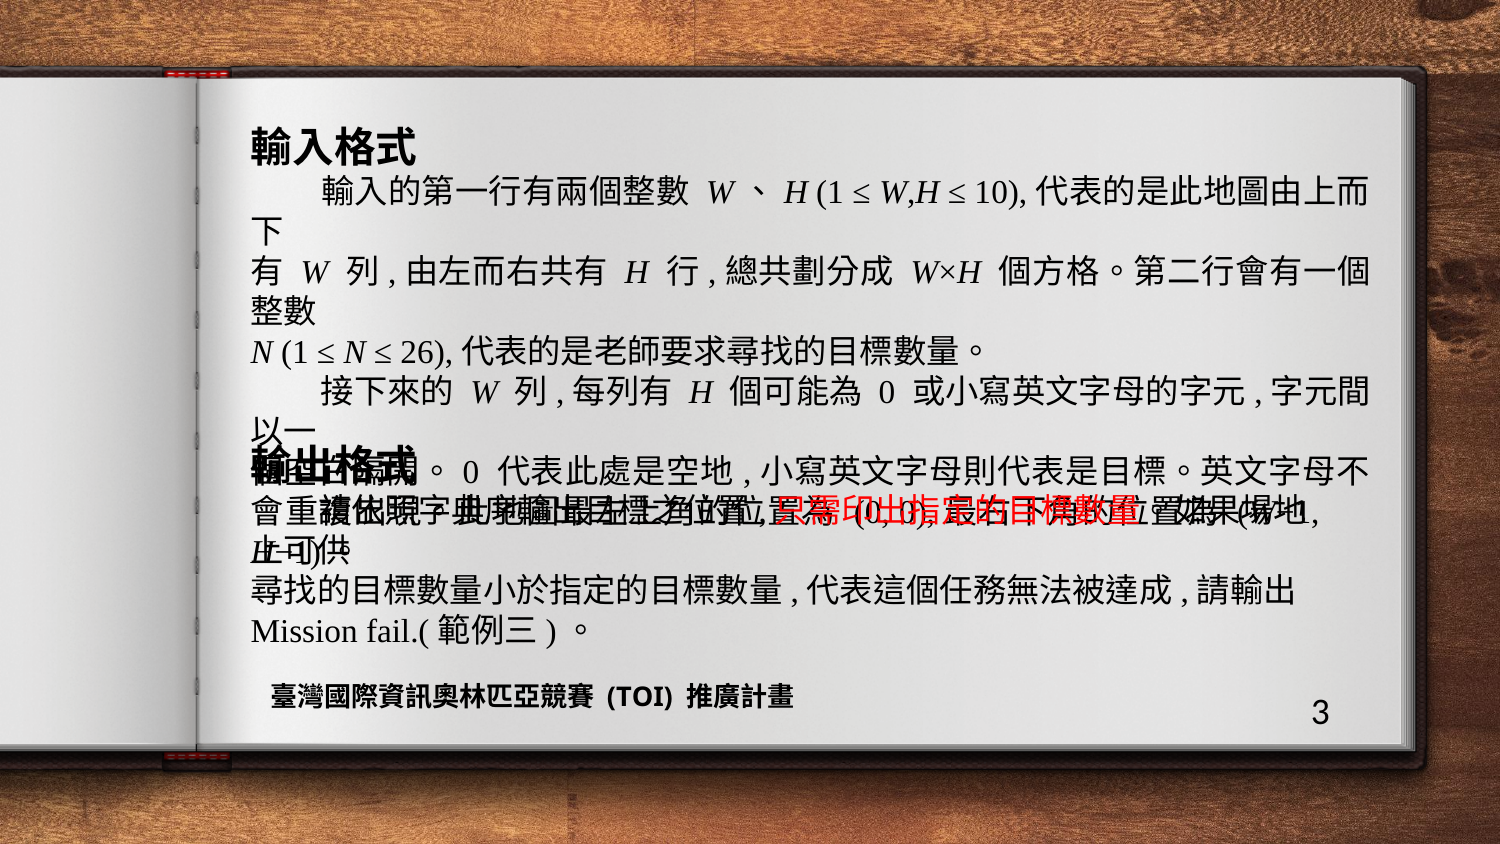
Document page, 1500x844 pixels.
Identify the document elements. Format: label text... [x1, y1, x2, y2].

text_box 輸入格式 輸入的第一行有兩個整數 W、H (1 ≤ W,H ≤ 10),代表的是此地圖由上而下 有 W 列,由左而右共有 H 行,總共劃分成 W×H 個方格。第二行會有一個整數 N (1 ≤ N ≤ 26),代表的是老師要求尋找的目標數量。 接下來的 W 列,每列有 H 個可能為 0 或小寫英文字母的字元,字元間以一 個空白隔開。0 代表此處是空地,小寫英文字母則代表是目標。英文字母不會重複出現。此地圖最左上角的位置為 (0, 0),最右下角的位置為 (W−1, H−1)。 [236, 113, 1386, 578]
text_box 輸出格式 請依照字典序輸出目標之位置,只需印出指定的目標數量。如果場地上可供 尋找的目標數量小於指定的目標數量,代表這個任務無法被達成,請輸出 Mission fail.(範例三)。 [236, 432, 1337, 656]
text_box [1295, 672, 1386, 737]
